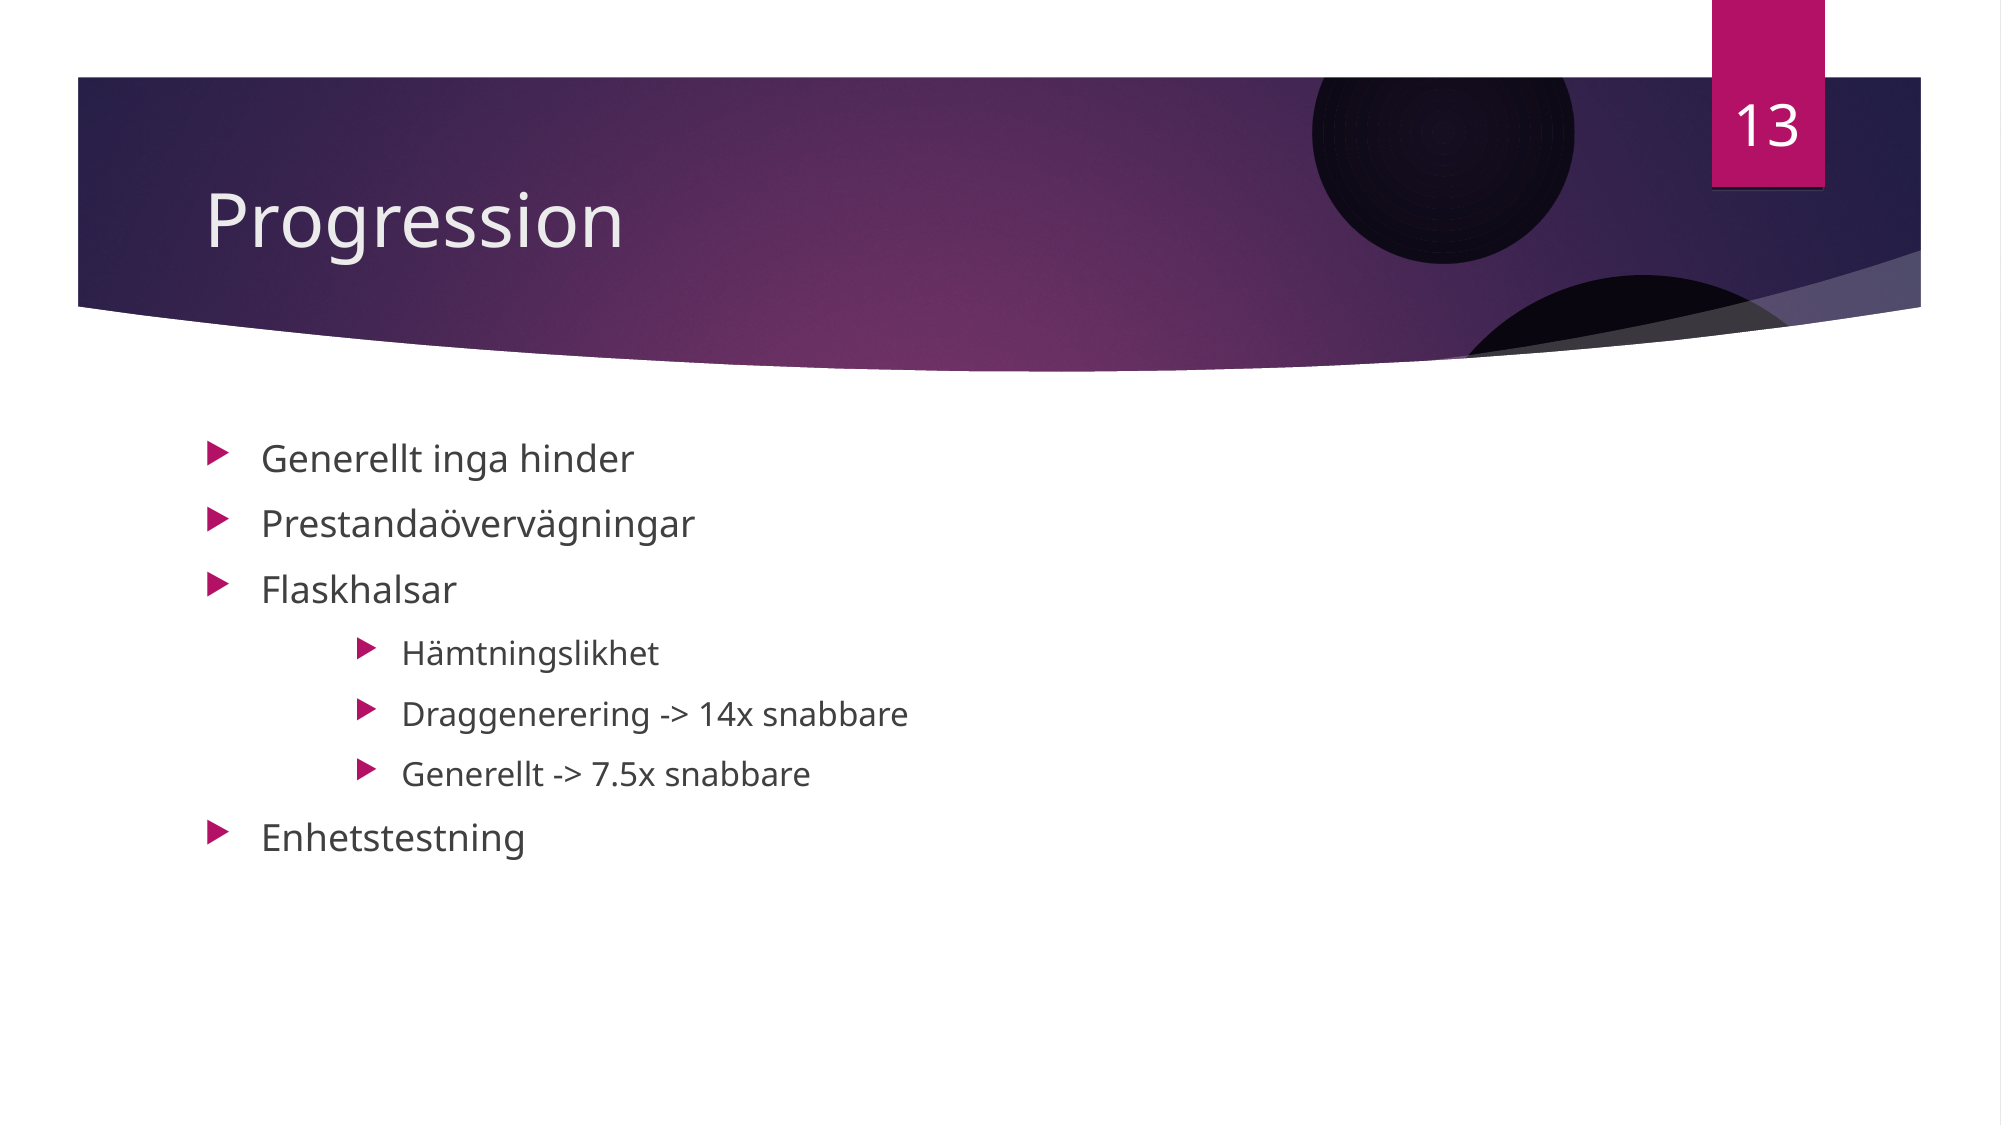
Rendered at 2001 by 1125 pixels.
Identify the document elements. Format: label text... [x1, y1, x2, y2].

list Generellt inga hinder Prestandaövervägningar Flaskhalsar Hämtningslikhet Draggenerering -> 14x snabbare Generellt -> 7.5x snabbare Enhetstestning [189, 427, 1638, 988]
text_box [1698, 48, 1836, 175]
title Progression [189, 159, 1627, 276]
